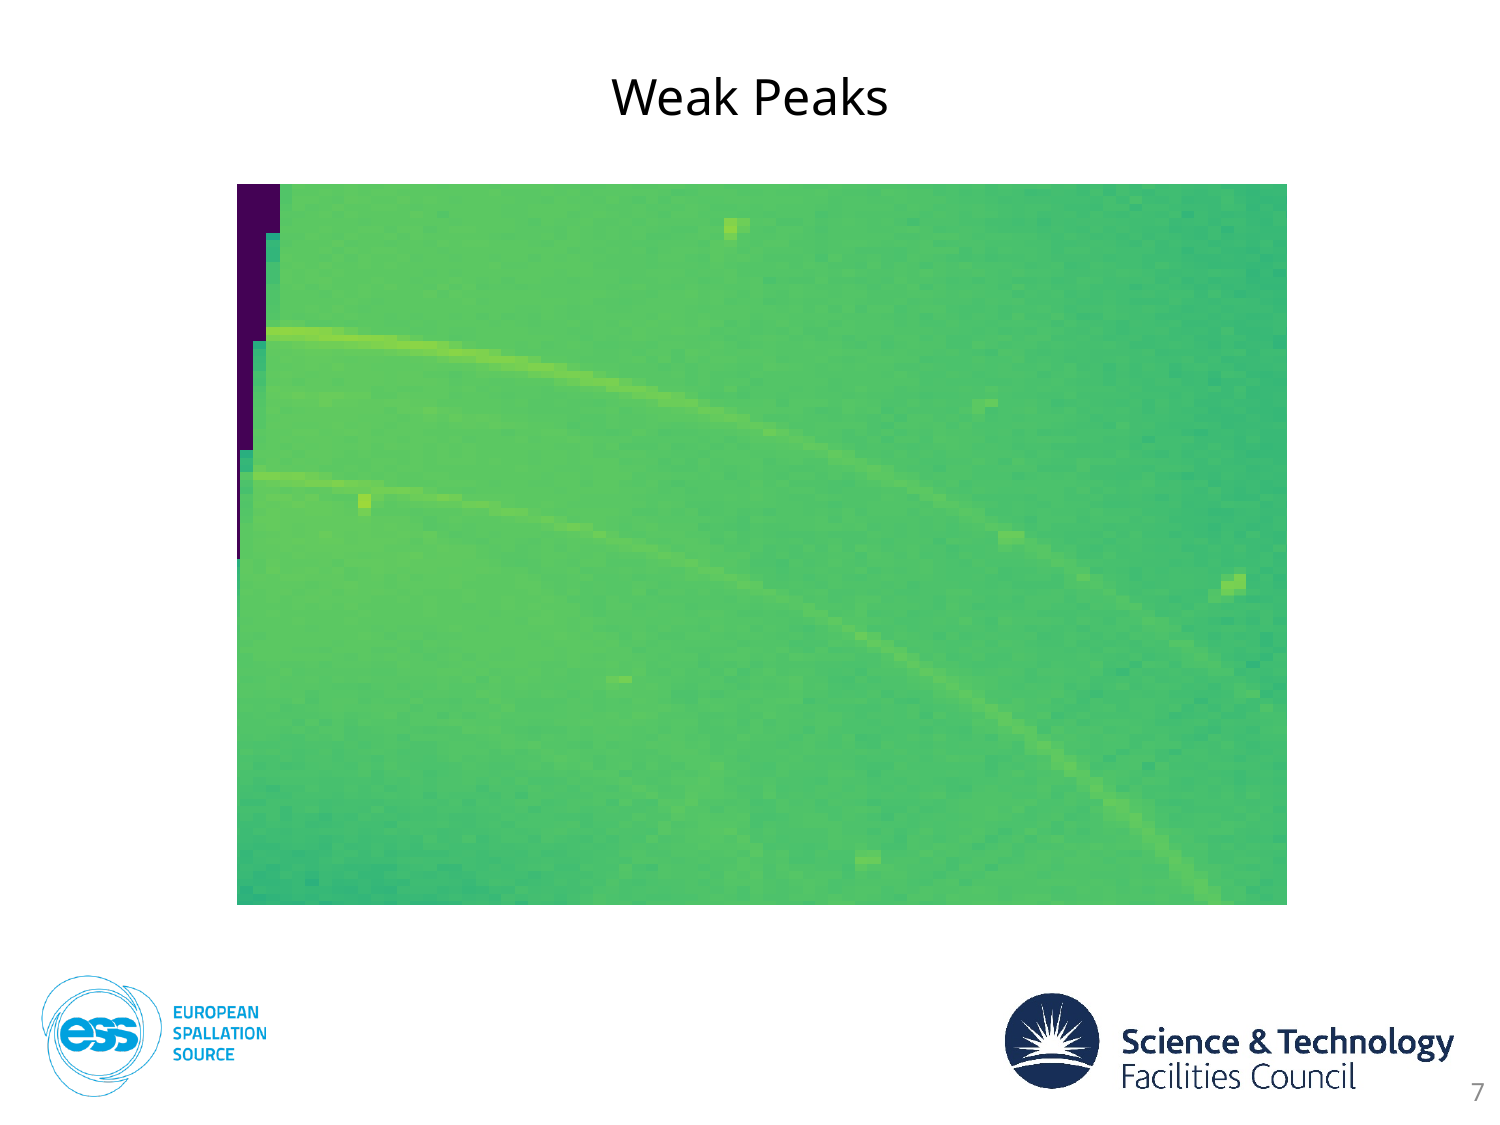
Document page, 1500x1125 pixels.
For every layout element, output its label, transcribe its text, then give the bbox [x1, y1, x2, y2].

picture [237, 184, 1287, 905]
slide_number <number> [1387, 1064, 1500, 1124]
picture [41, 975, 266, 1097]
picture [1003, 991, 1454, 1090]
title Weak Peaks [0, 30, 1500, 161]
